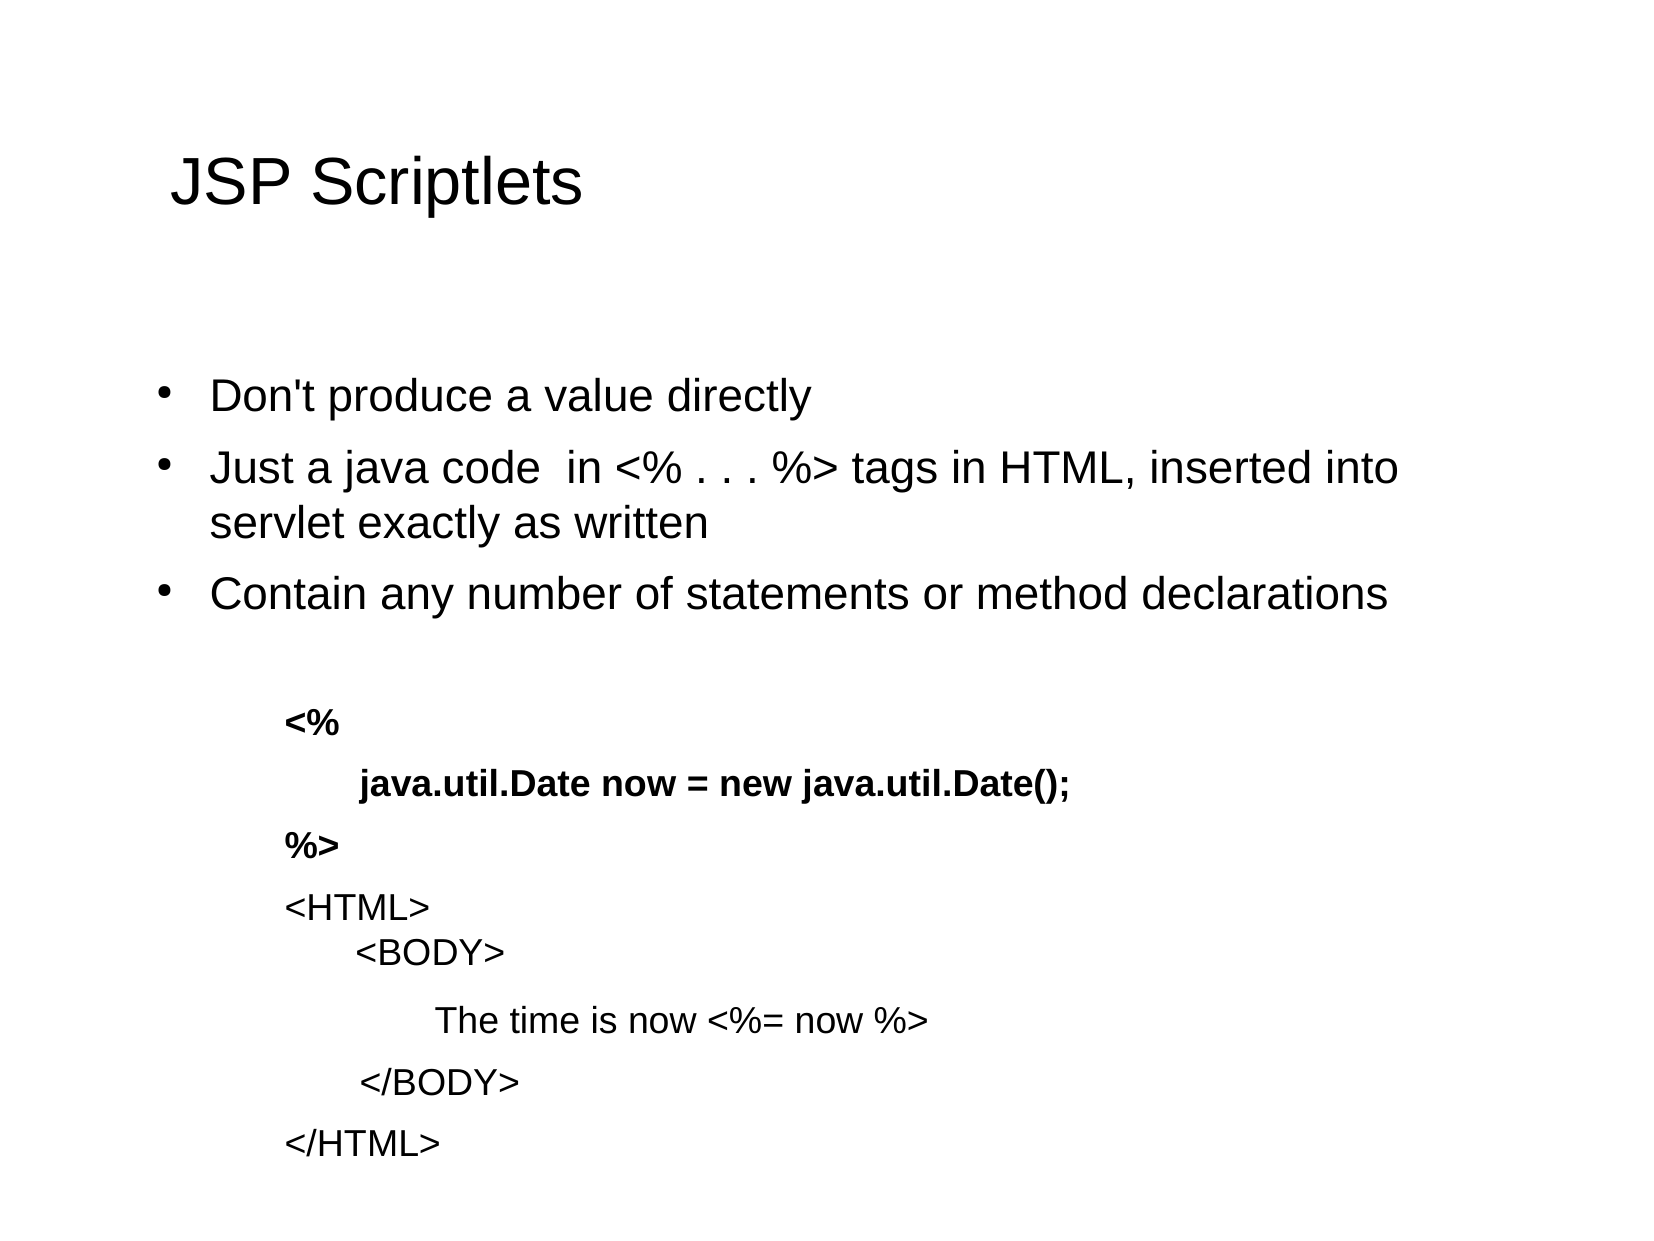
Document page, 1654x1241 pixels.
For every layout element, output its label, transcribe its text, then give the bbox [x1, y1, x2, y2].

list Don't produce a value directly Just a java code in <% . . . %> tags in HTML, inserted into servlet exactly as written Contain any number of statements or method declarations <% java.util.Date now = new java.util.Date(); %> <HTML> <BODY> The time is now <%= now %> </BODY> </HTML> [124, 358, 1530, 1199]
title JSP Scriptlets [131, 75, 1538, 282]
